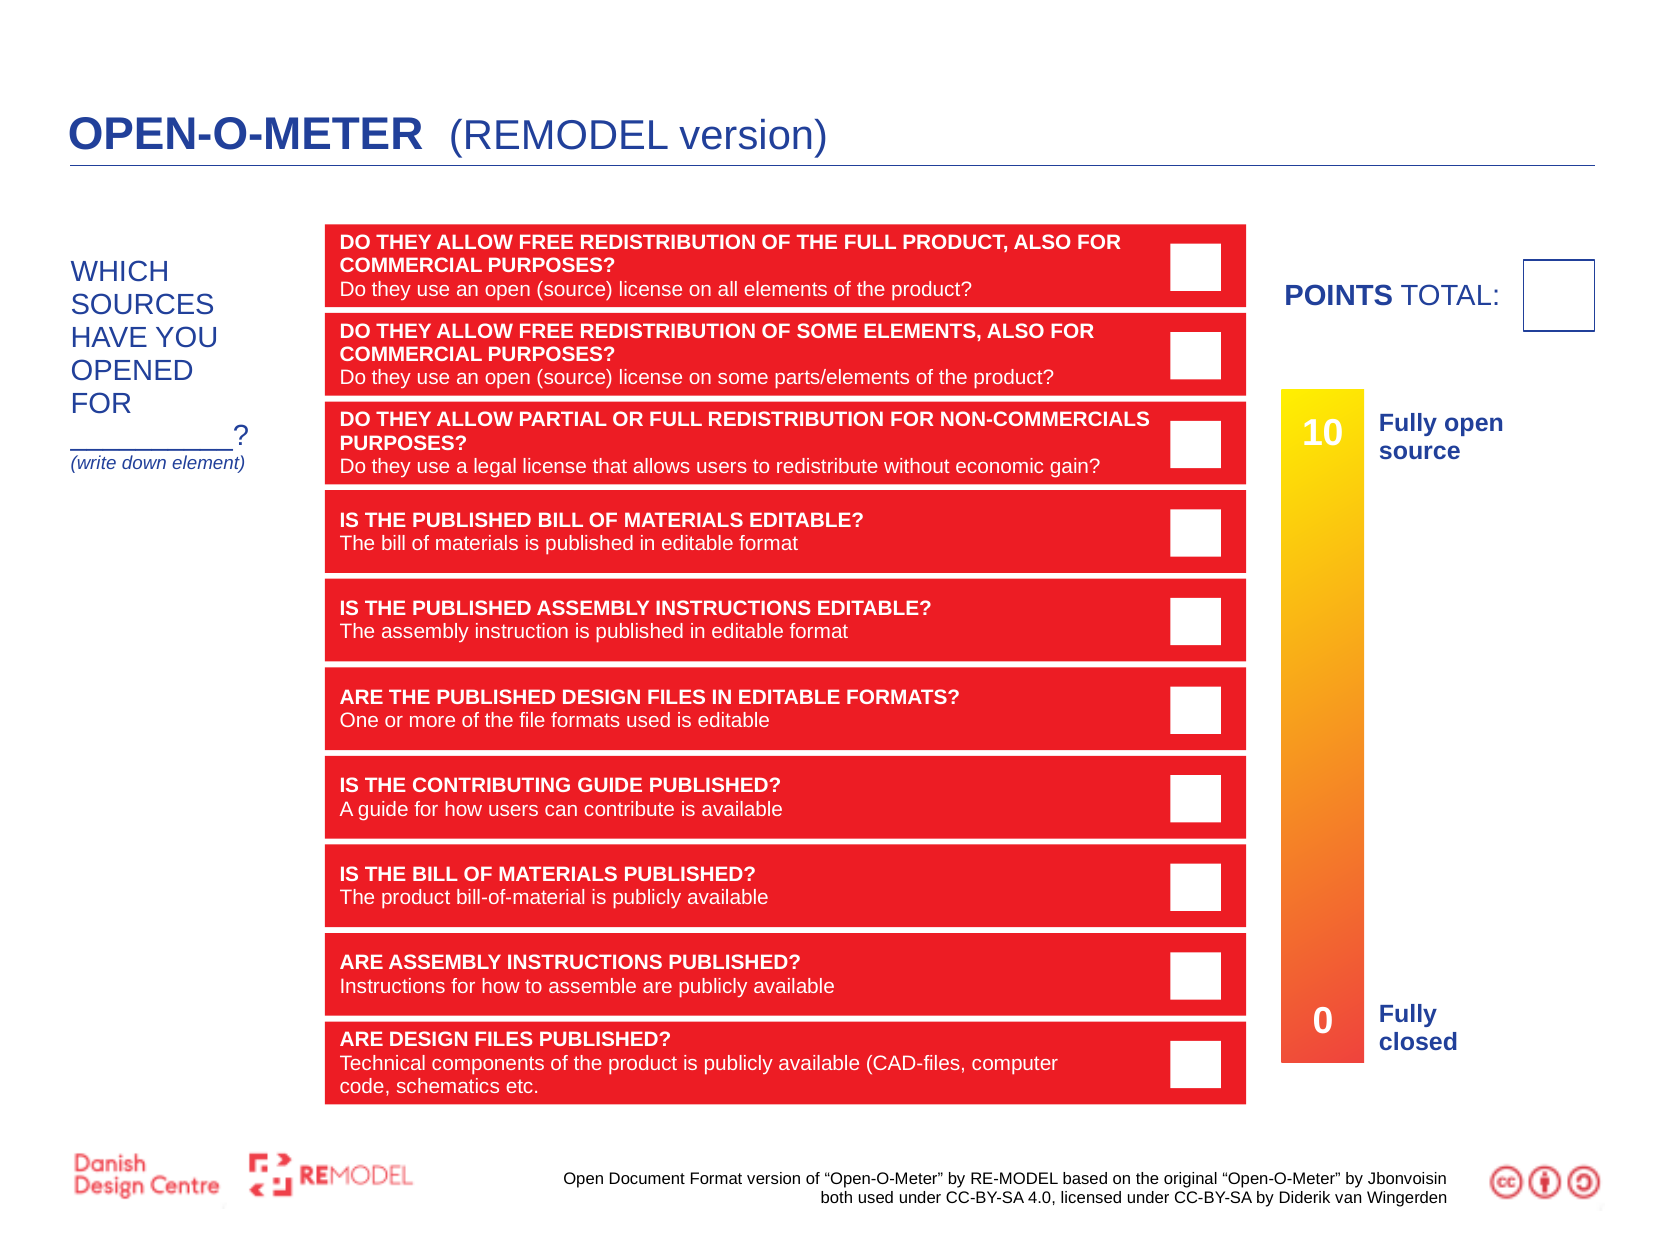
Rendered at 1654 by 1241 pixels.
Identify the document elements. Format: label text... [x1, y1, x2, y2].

text_box Open Document Format version of “Open-O-Meter” by RE-MODEL based on the original “Open-O-Meter” by Jbonvoisin both used under CC-BY-SA 4.0, licensed under CC-BY-SA by Diderik van Wingerden [518, 1162, 1464, 1215]
text_box [1170, 775, 1221, 823]
text_box [1170, 1040, 1221, 1089]
text_box [1170, 952, 1221, 1000]
text_box ARE THE PUBLISHED DESIGN FILES IN EDITABLE FORMATS? One or more of the file formats used is editable [324, 667, 1247, 751]
text_box DO THEY ALLOW PARTIAL OR FULL REDISTRIBUTION FOR NON-COMMERCIALS PURPOSES? Do they use a legal license that allows users to redistribute without economic gain? [324, 401, 1247, 485]
text_box [1170, 686, 1221, 734]
text_box WHICH SOURCES HAVE YOU OPENED FOR __________? (write down element) [55, 248, 304, 481]
text_box IS THE PUBLISHED BILL OF MATERIALS EDITABLE? The bill of materials is published in editable format [324, 490, 1247, 573]
text_box [1170, 332, 1221, 380]
text_box ARE DESIGN FILES PUBLISHED? Technical components of the product is publicly available (CAD-files, computer code, schematics etc. [324, 1021, 1247, 1105]
text_box IS THE PUBLISHED ASSEMBLY INSTRUCTIONS EDITABLE? The assembly instruction is published in editable format [324, 578, 1247, 662]
picture [237, 1145, 415, 1211]
text_box [1170, 243, 1221, 291]
text_box [1170, 509, 1221, 557]
text_box ARE ASSEMBLY INSTRUCTIONS PUBLISHED? Instructions for how to assemble are publicly available [324, 933, 1247, 1016]
text_box DO THEY ALLOW FREE REDISTRIBUTION OF SOME ELEMENTS, ALSO FOR COMMERCIAL PURPOSES? Do they use an open (source) license on some parts/elements of the product? [324, 312, 1247, 396]
text_box [1170, 863, 1221, 911]
text_box [1170, 420, 1221, 469]
text_box Fully closed [1364, 992, 1530, 1063]
picture [69, 1148, 227, 1209]
text_box [1170, 597, 1221, 646]
text_box IS THE BILL OF MATERIALS PUBLISHED? The product bill-of-material is publicly available [324, 844, 1247, 928]
text_box OPEN-O-METER (REMODEL version) [53, 100, 1111, 269]
text_box 10 0 [1281, 389, 1365, 1063]
text_box IS THE CONTRIBUTING GUIDE PUBLISHED? A guide for how users can contribute is available [324, 755, 1247, 839]
text_box DO THEY ALLOW FREE REDISTRIBUTION OF THE FULL PRODUCT, ALSO FOR COMMERCIAL PURPOSES? Do they use an open (source) license on all elements of the product? [324, 224, 1247, 308]
text_box POINTS TOTAL: [1269, 271, 1518, 320]
text_box Fully open source [1364, 401, 1530, 473]
picture [1479, 1151, 1605, 1211]
